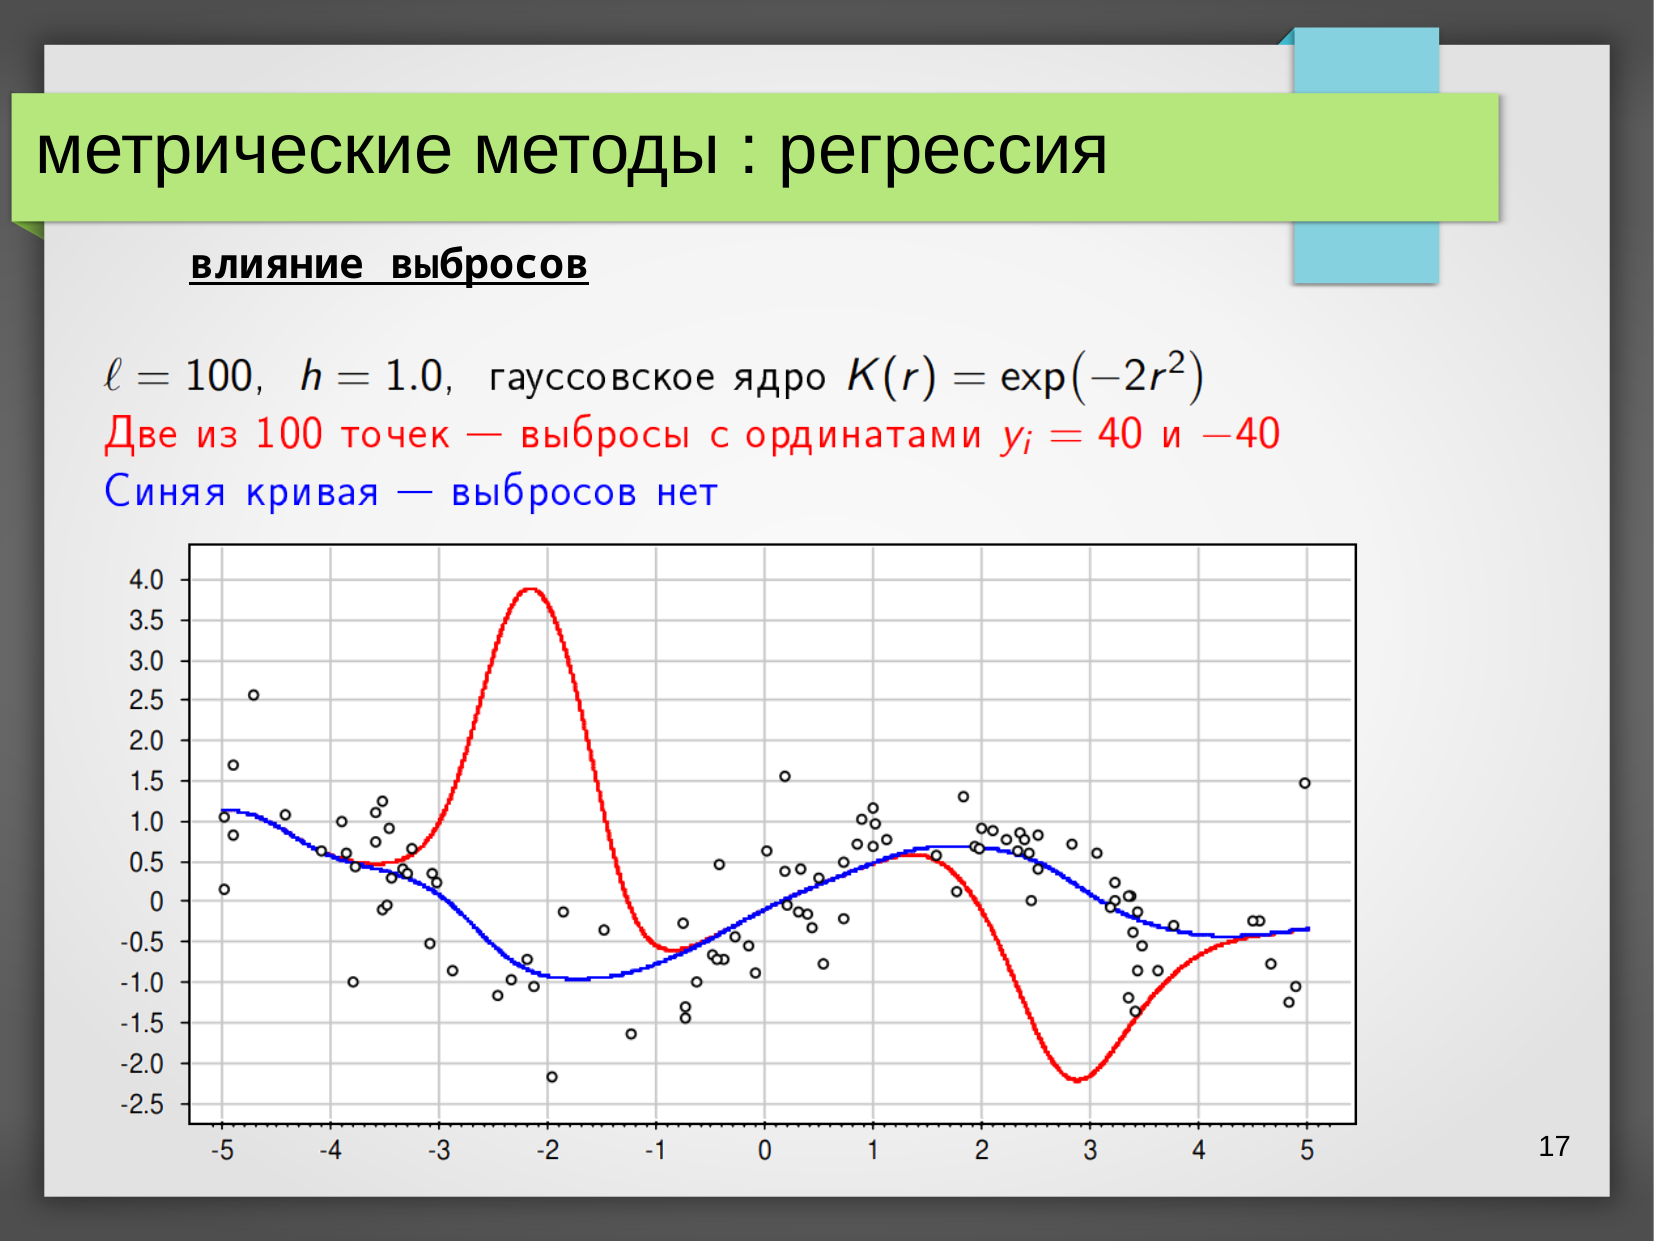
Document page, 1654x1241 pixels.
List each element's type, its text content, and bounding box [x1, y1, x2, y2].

picture [0, 0, 1654, 1241]
subtitle влияние выбросов [188, 236, 1193, 289]
title метрические методы : регрессия [35, 108, 1170, 190]
